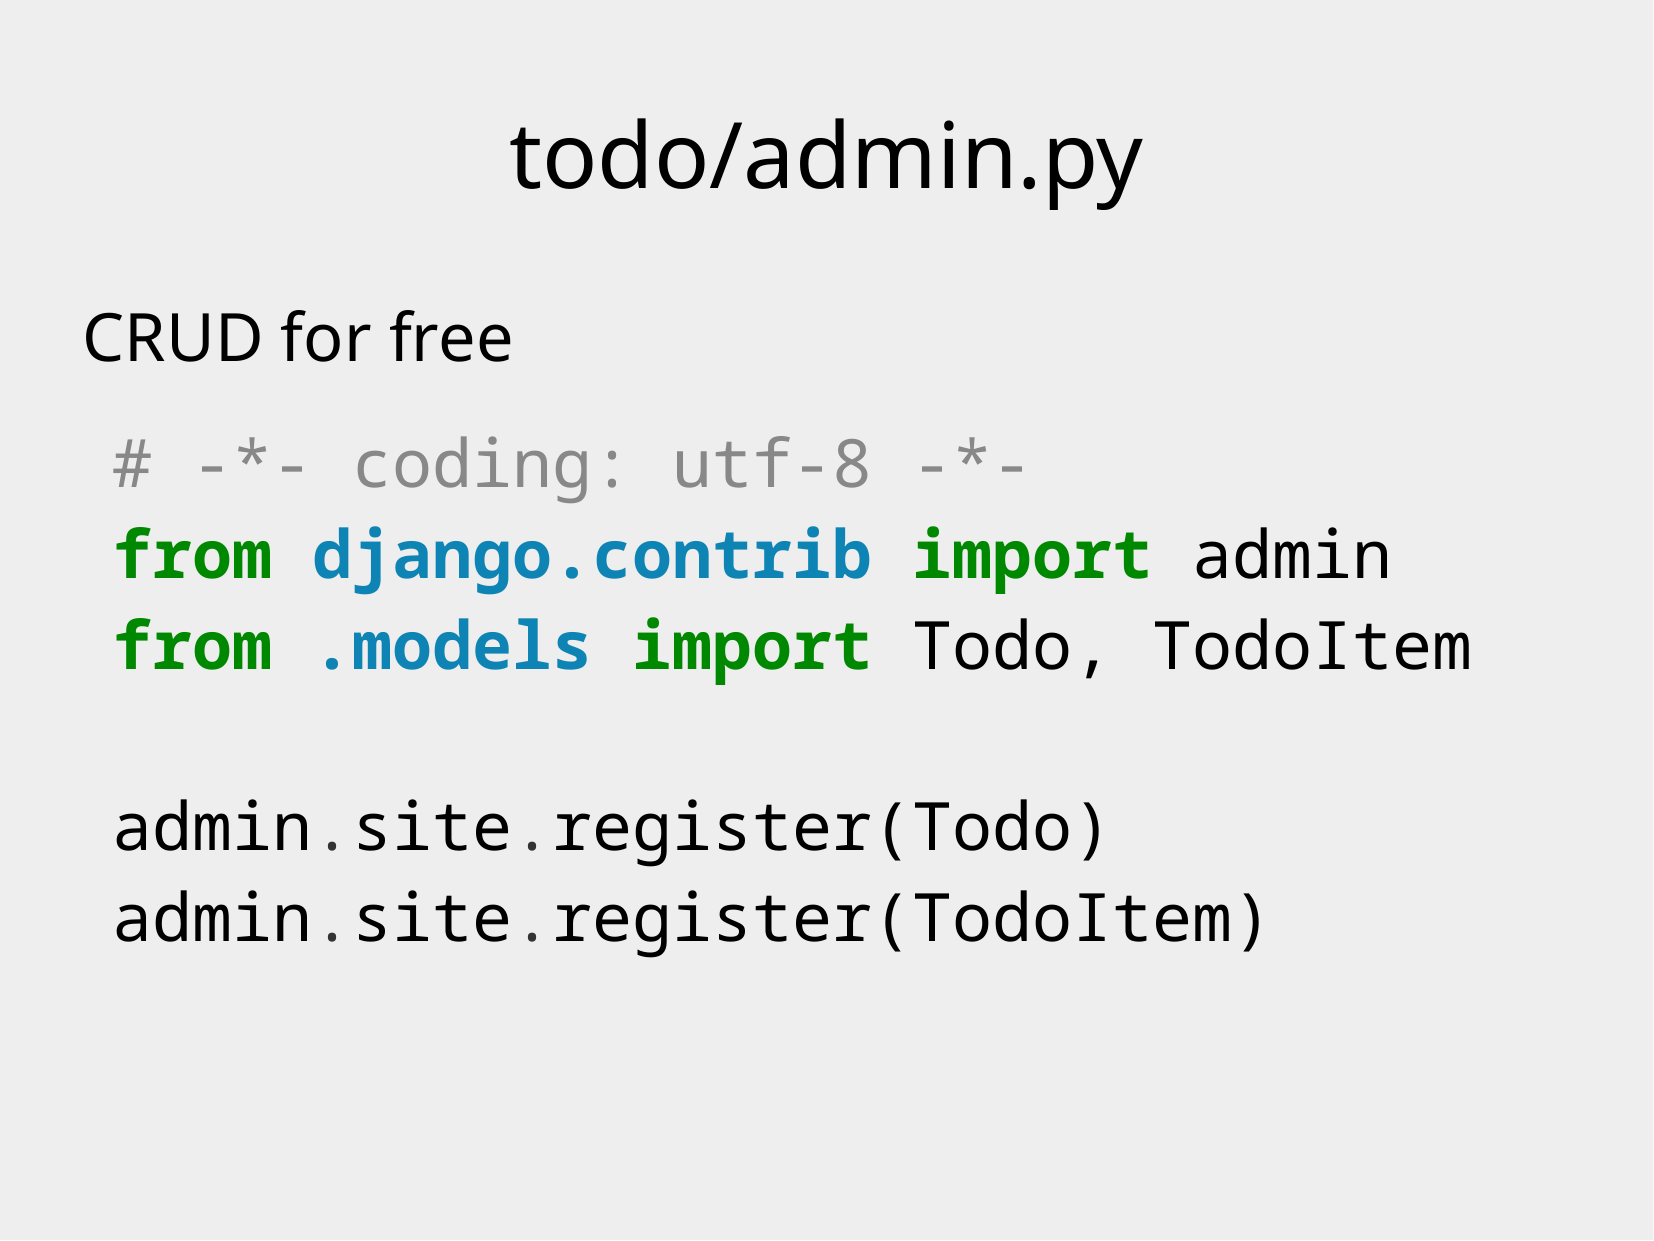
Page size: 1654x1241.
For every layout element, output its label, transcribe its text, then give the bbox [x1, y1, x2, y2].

list CRUD for free # -*- coding: utf-8 -*- from django.contrib import admin from .models import Todo, TodoItem admin.site.register(Todo) admin.site.register(TodoItem) [82, 290, 1571, 1010]
title todo/admin.py [82, 49, 1571, 257]
